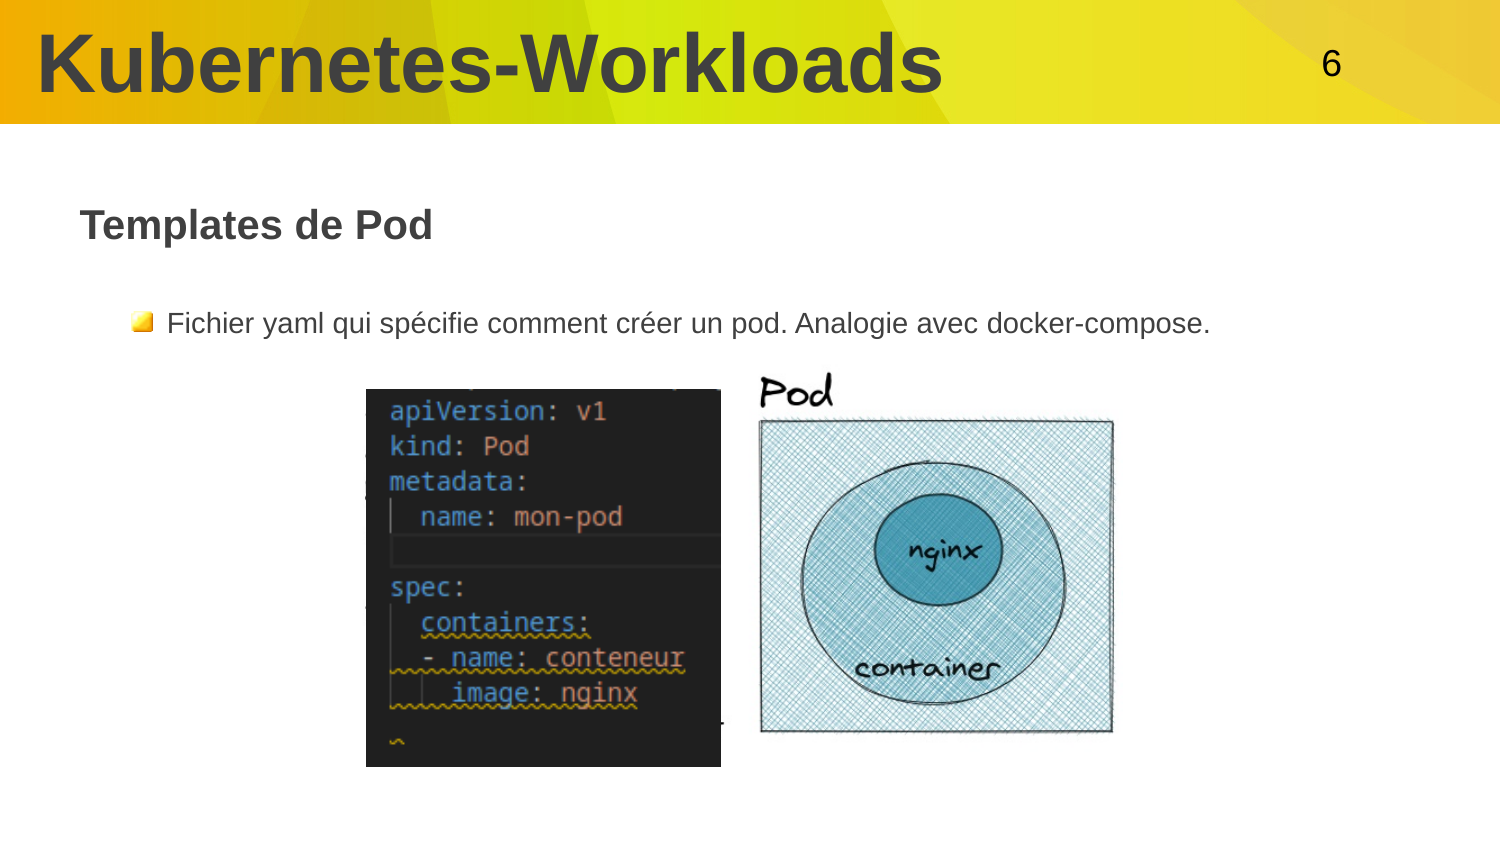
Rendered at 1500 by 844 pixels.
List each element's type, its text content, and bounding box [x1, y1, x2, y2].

text_box Fichier yaml qui spécifie comment créer un pod. Analogie avec docker-compose. [66, 296, 1460, 520]
text_box <numéro> [1306, 35, 1500, 106]
text_box Templates de Pod [64, 185, 1459, 261]
picture [0, 106, 1500, 844]
text_box Kubernetes-Workloads [0, 0, 1498, 130]
